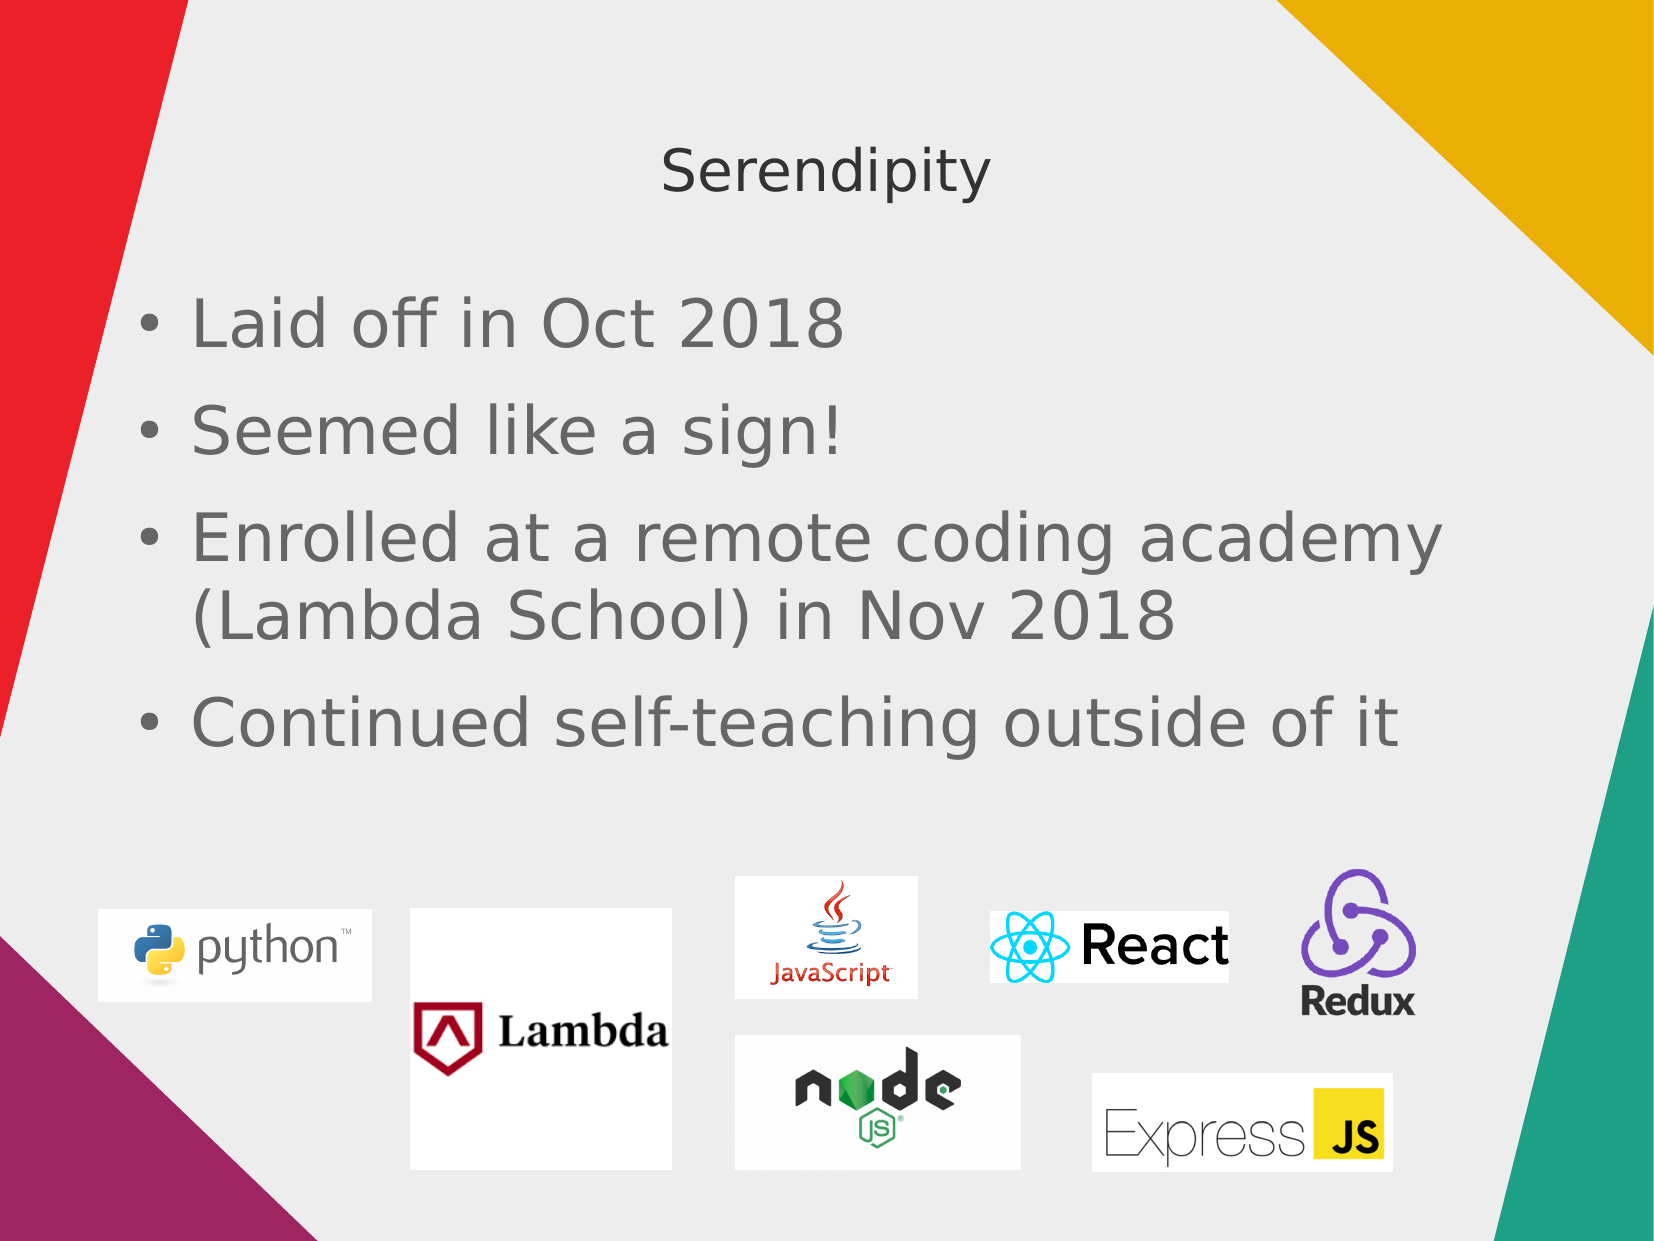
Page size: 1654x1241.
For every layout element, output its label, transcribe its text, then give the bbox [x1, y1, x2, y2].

picture [98, 909, 372, 1002]
title Serendipity [114, 73, 1539, 271]
picture [1092, 1073, 1393, 1172]
picture [990, 911, 1229, 983]
picture [735, 876, 918, 999]
picture [1246, 854, 1471, 1030]
picture [735, 1035, 1021, 1171]
picture [410, 908, 672, 1171]
list Laid off in Oct 2018 Seemed like a sign! Enrolled at a remote coding academy (Lambda School) in Nov 2018 Continued self-teaching outside of it [120, 285, 1609, 1005]
